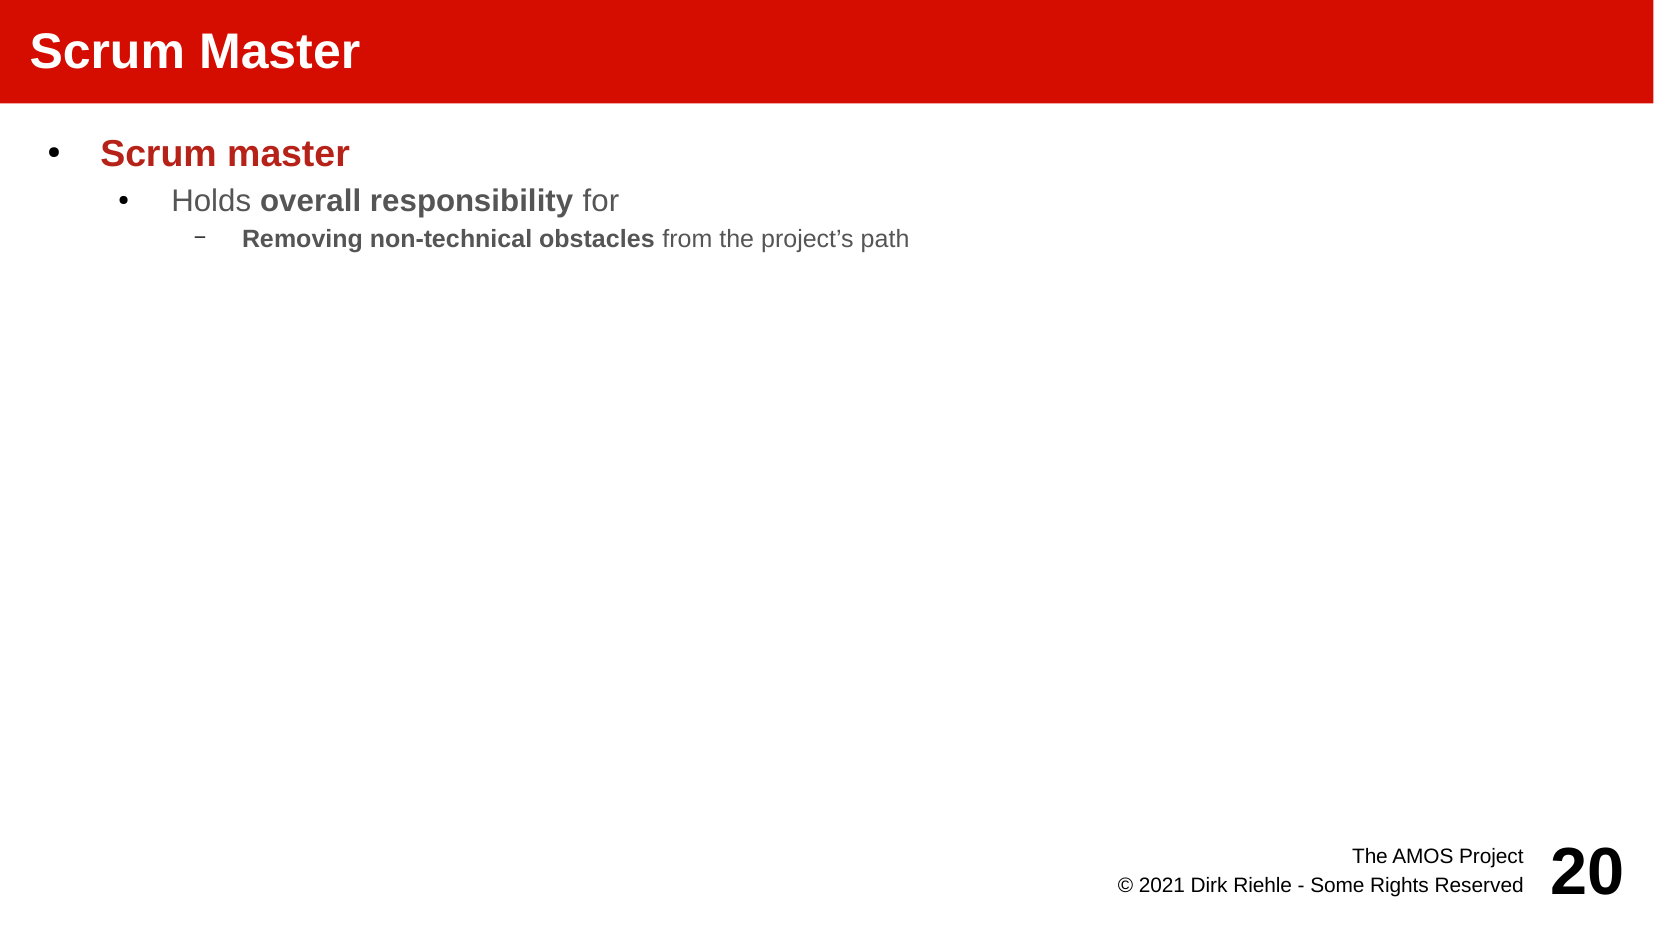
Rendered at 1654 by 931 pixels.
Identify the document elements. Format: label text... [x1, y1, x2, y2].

list Scrum master Holds overall responsibility for Removing non-technical obstacles from the project’s path [29, 132, 1625, 813]
title Scrum Master [0, 0, 1654, 104]
